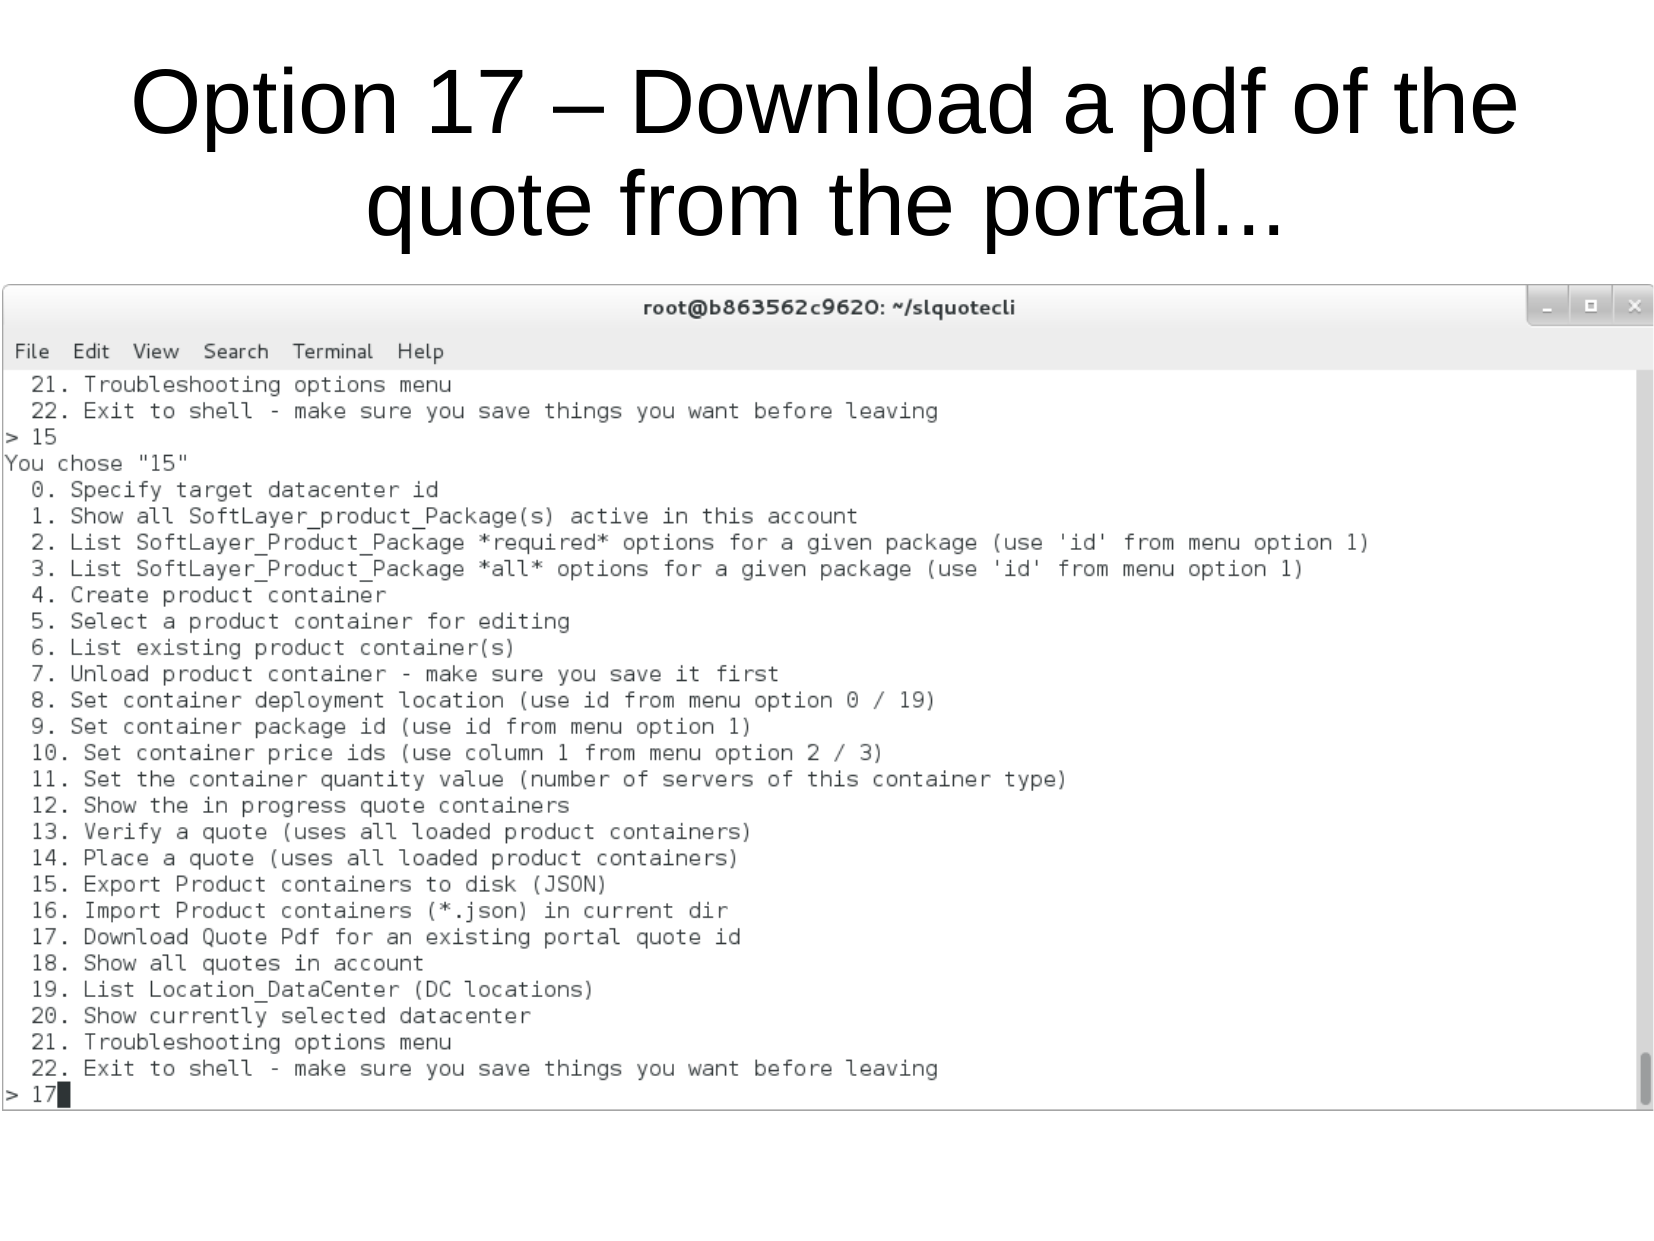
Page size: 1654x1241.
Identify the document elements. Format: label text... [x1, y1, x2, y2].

title Option 17 – Download a pdf of the quote from the portal... [82, 49, 1571, 257]
picture [2, 284, 1654, 1111]
